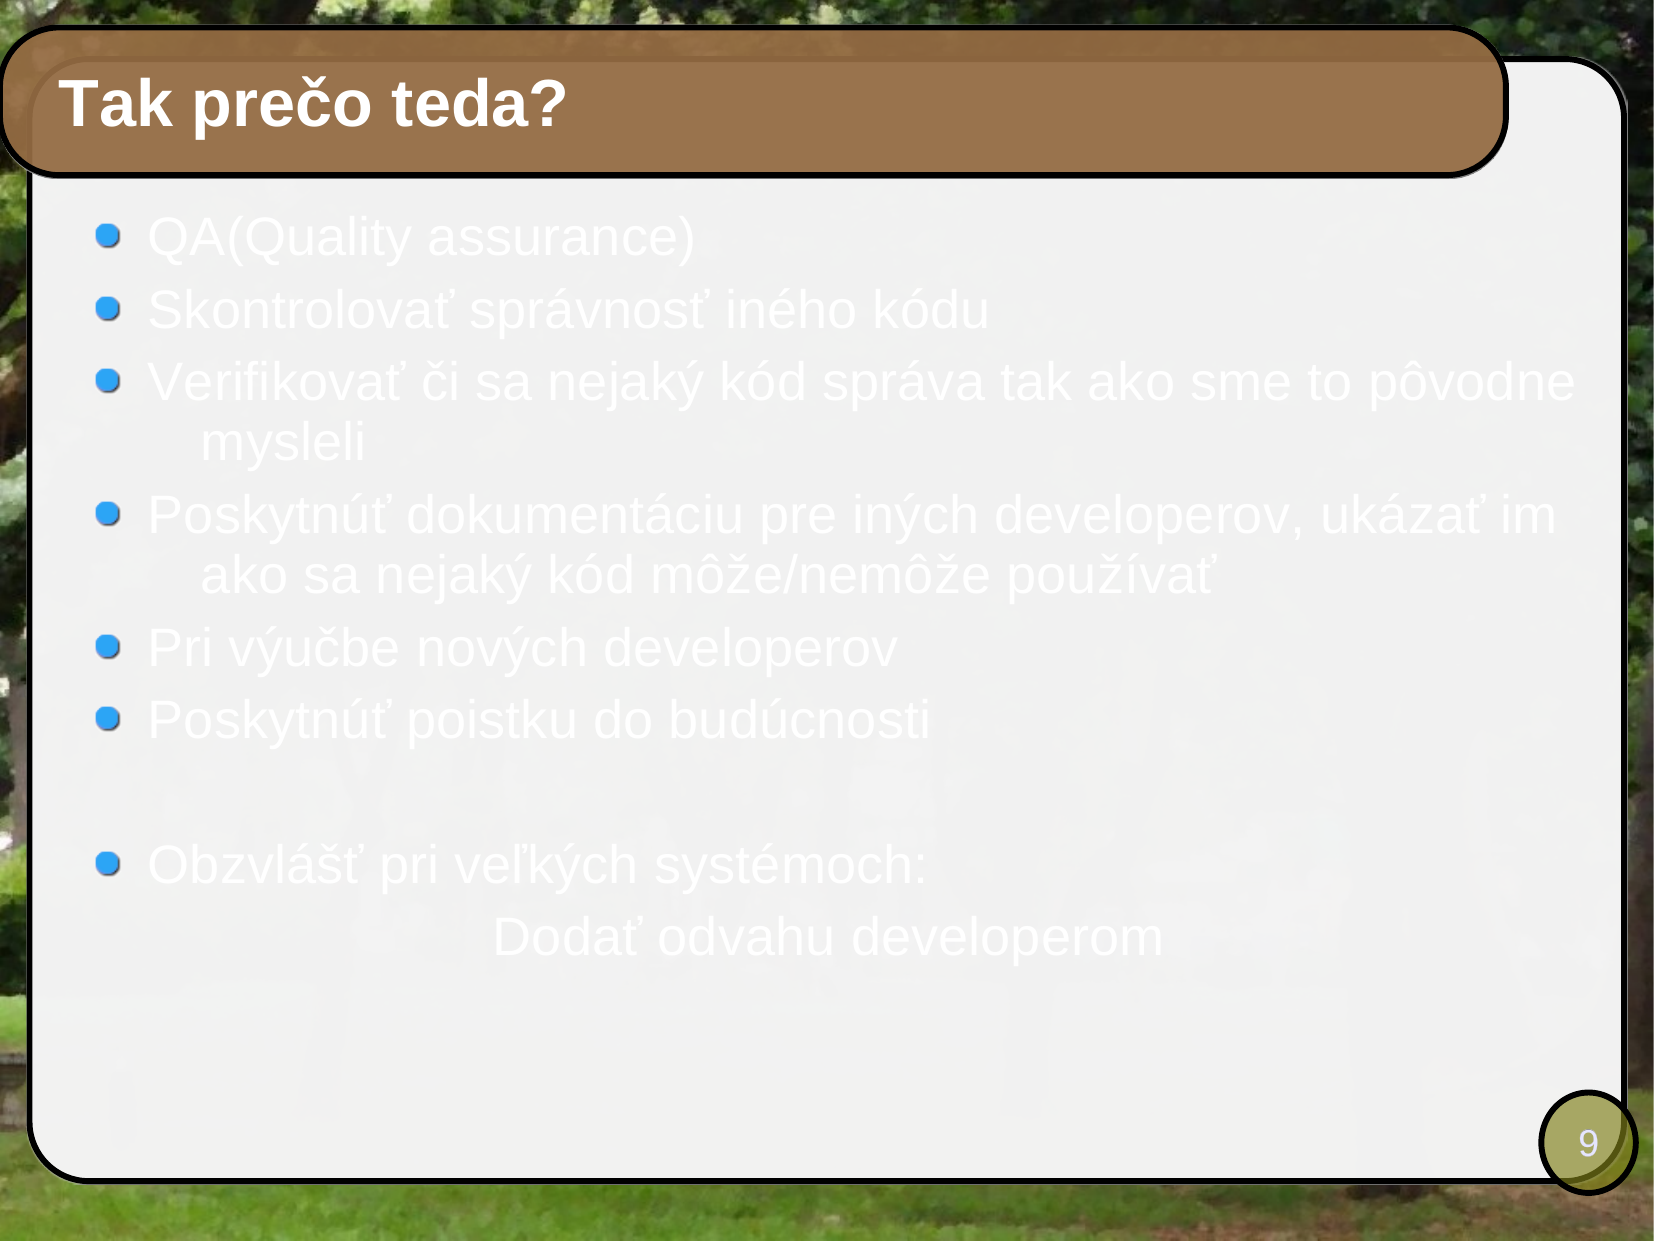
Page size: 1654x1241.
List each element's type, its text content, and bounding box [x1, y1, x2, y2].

list QA(Quality assurance) Skontrolovať správnosť iného kódu Verifikovať či sa nejaký kód správa tak ako sme to pôvodne mysleli Poskytnúť dokumentáciu pre iných developerov, ukázať im ako sa nejaký kód môže/nemôže používať Pri výučbe nových developerov Poskytnúť poistku do budúcnosti Obzvlášť pri veľkých systémoch: Dodať odvahu developerom [59, 206, 1595, 1152]
picture [0, 0, 1654, 1241]
title Tak prečo teda? [59, 29, 1447, 178]
